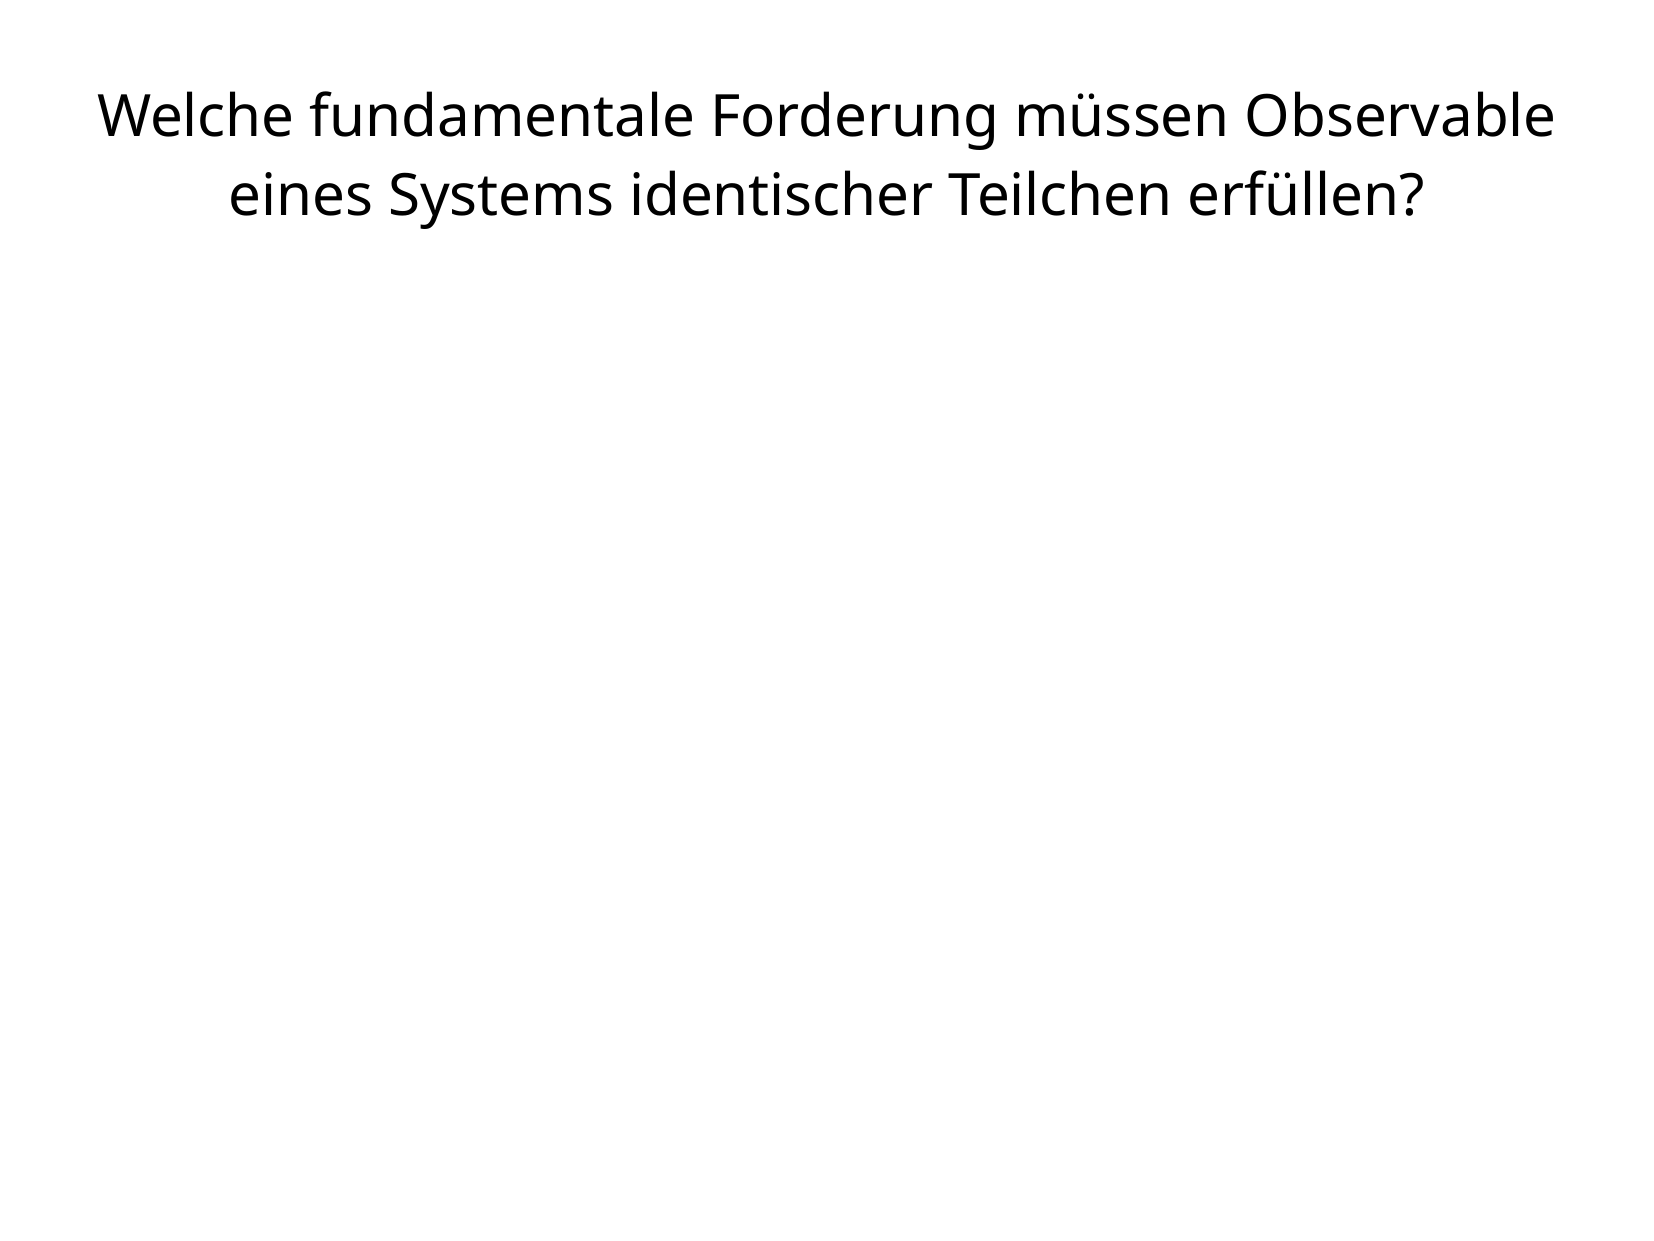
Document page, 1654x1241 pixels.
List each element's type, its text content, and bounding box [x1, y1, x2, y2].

title Welche fundamentale Forderung müssen Observable eines Systems identischer Teilchen erfüllen? [82, 49, 1571, 257]
